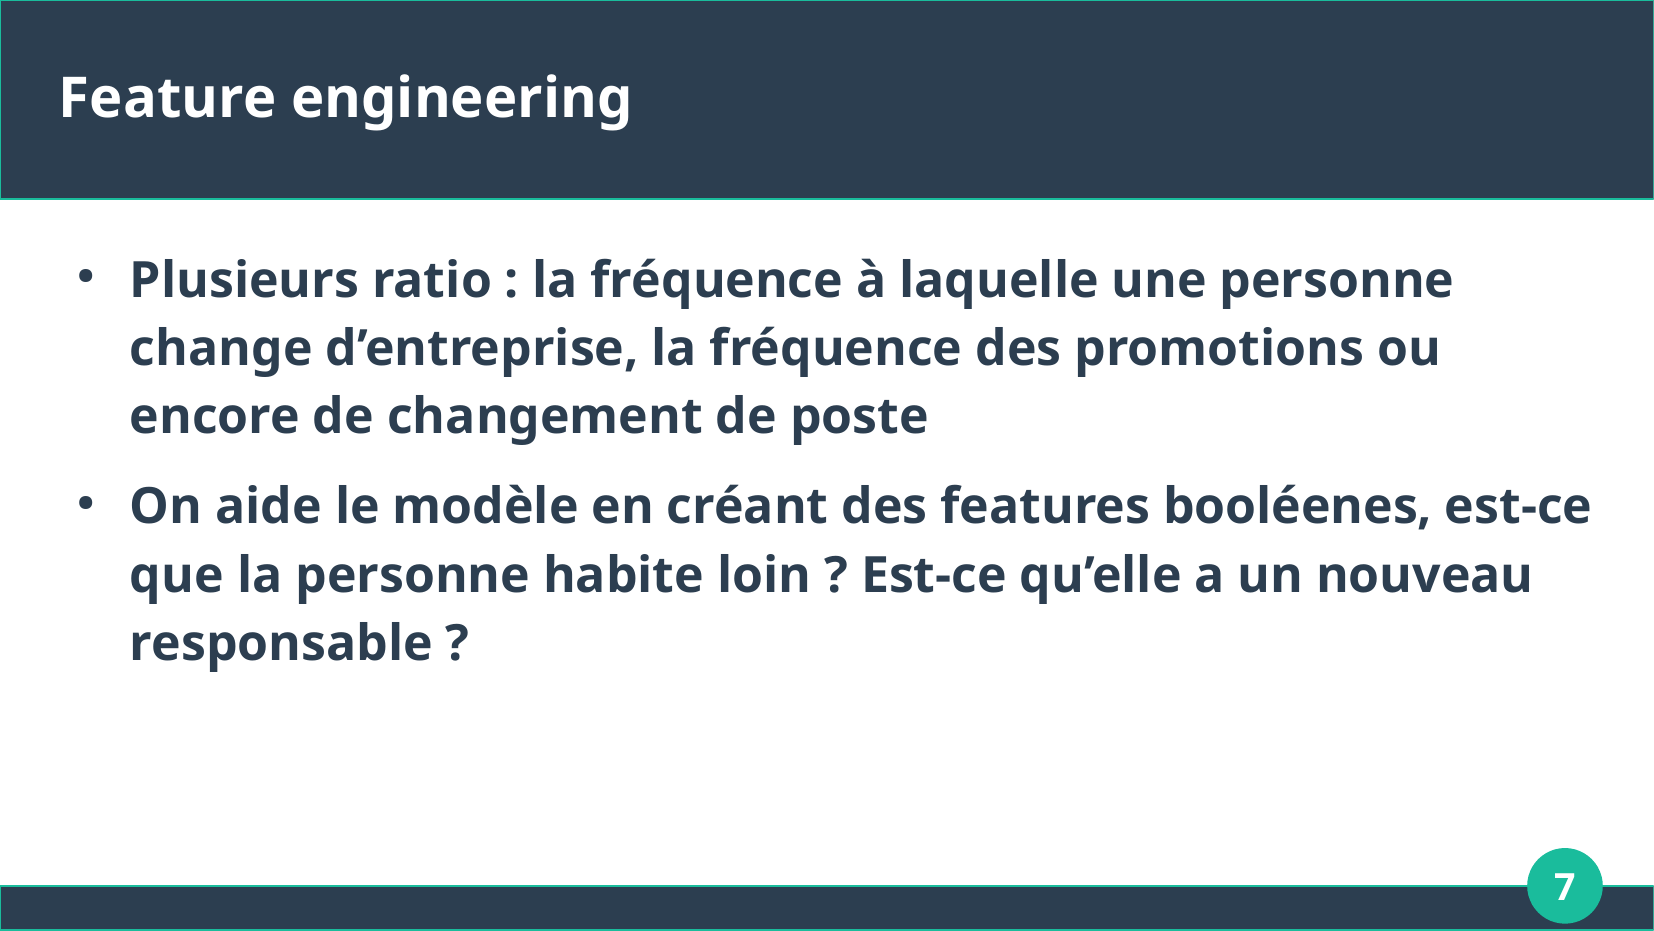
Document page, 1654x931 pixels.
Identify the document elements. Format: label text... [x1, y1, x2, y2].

title Feature engineering [59, 37, 1595, 155]
list Plusieurs ratio : la fréquence à laquelle une personne change d’entreprise, la fréquence des promotions ou encore de changement de poste On aide le modèle en créant des features booléenes, est-ce que la personne habite loin ? Est-ce qu’elle a un nouveau responsable ? [59, 243, 1595, 864]
